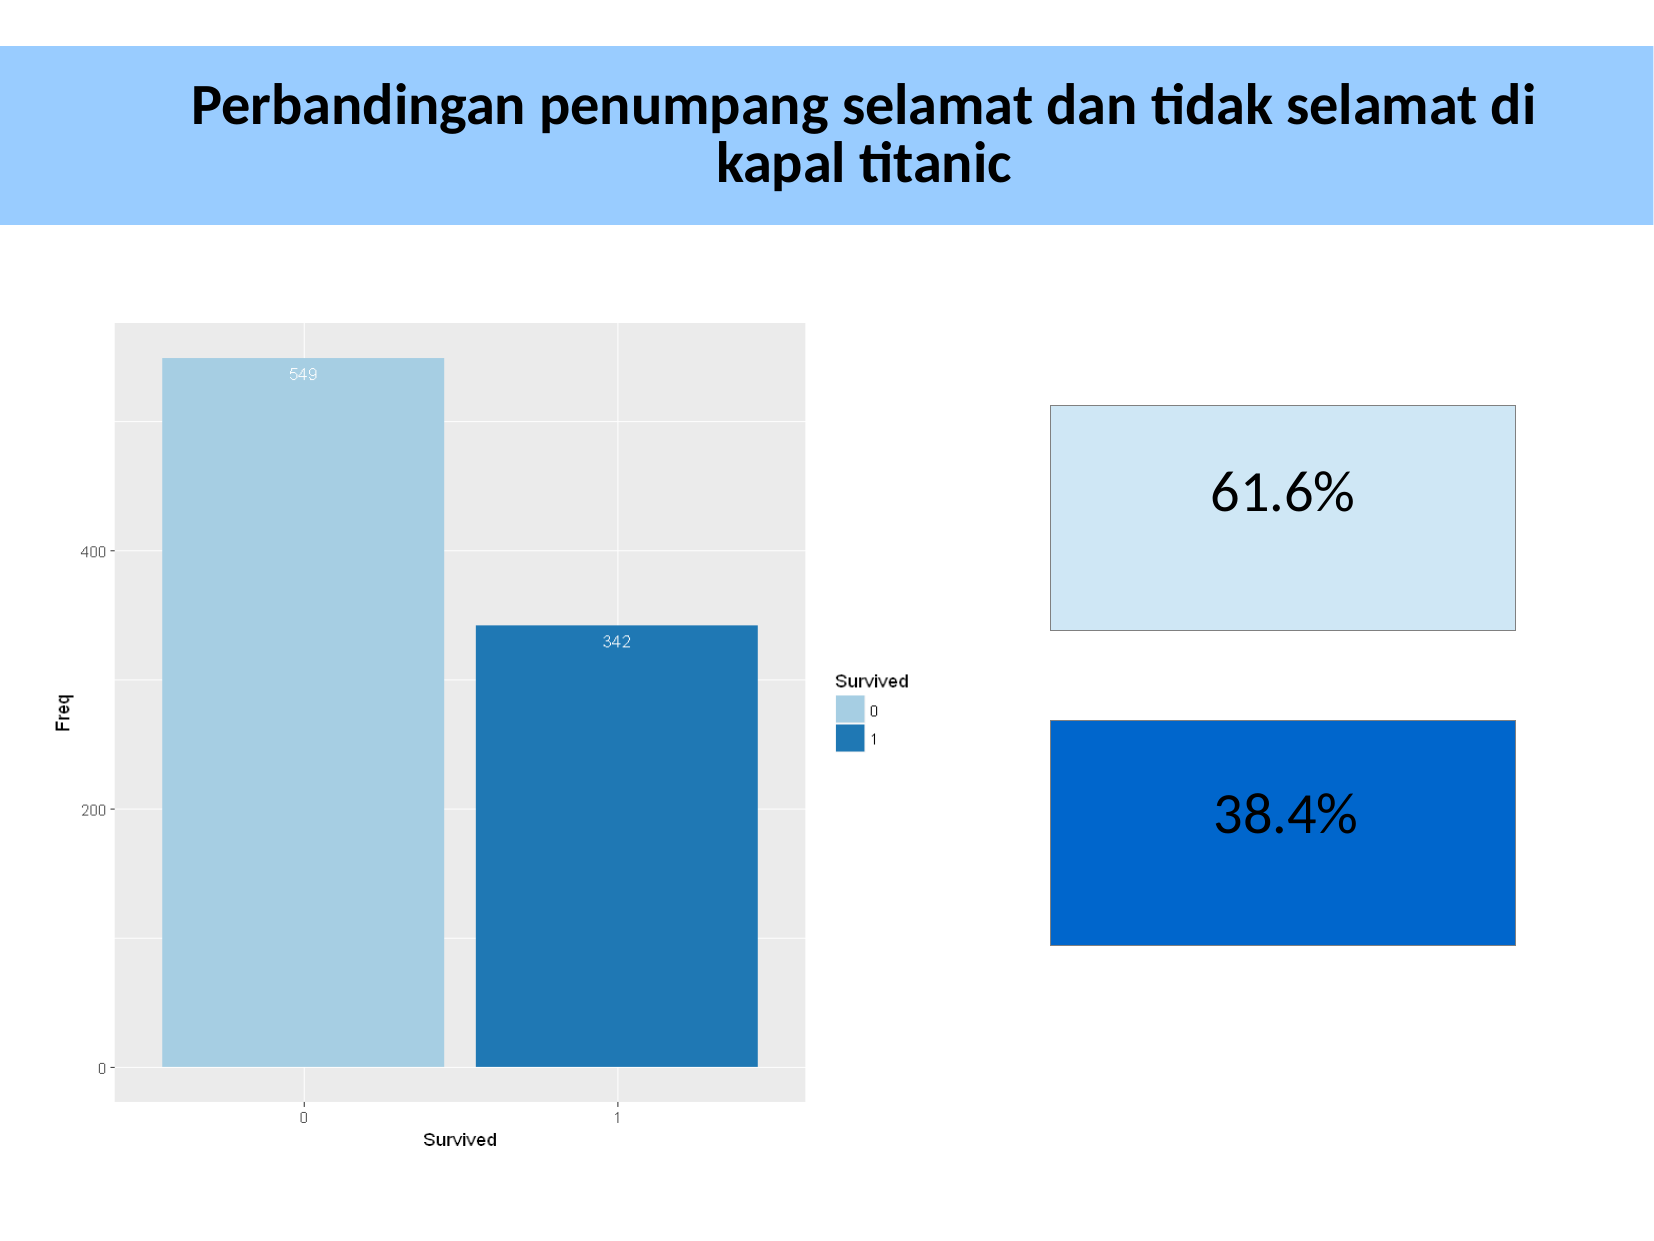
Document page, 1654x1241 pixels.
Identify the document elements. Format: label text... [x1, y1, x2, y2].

text_box [1050, 569, 1516, 631]
title Perbandingan penumpang selamat dan tidak selamat di kapal titanic [120, 67, 1609, 211]
title 61.6% [900, 425, 1654, 569]
text_box [1050, 720, 1516, 946]
text_box 38.4% [1192, 783, 1381, 856]
text_box [1050, 405, 1516, 425]
text_box [0, 45, 1654, 226]
picture [44, 314, 931, 1156]
